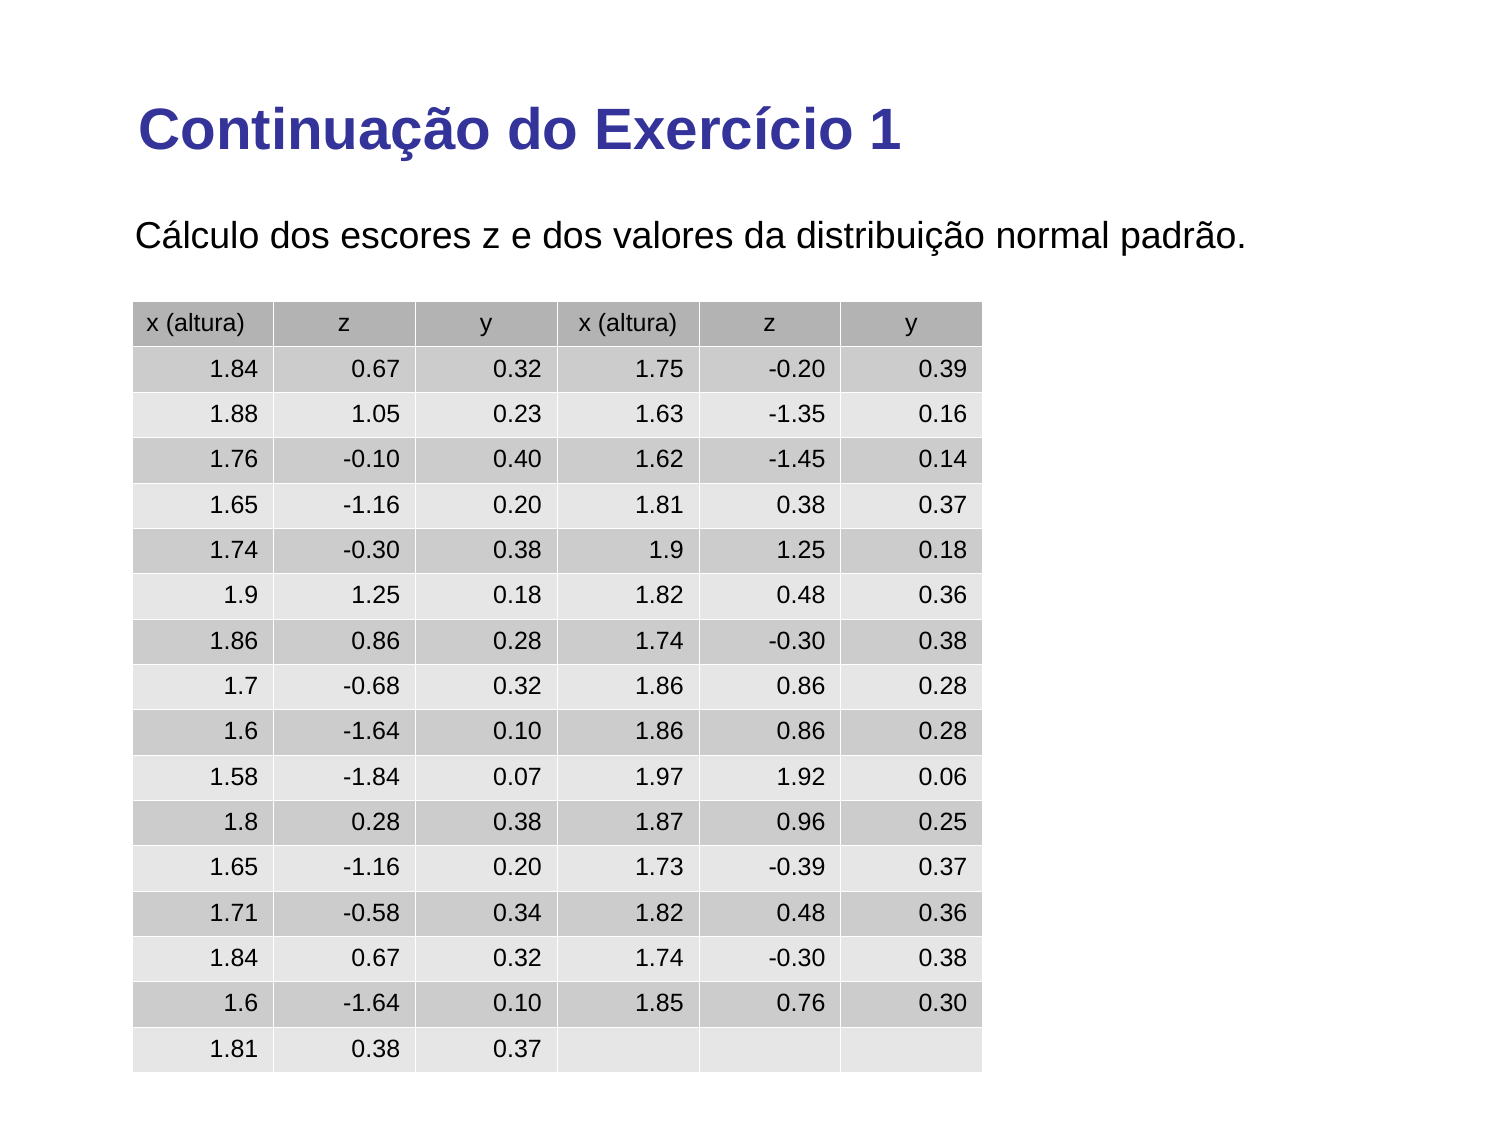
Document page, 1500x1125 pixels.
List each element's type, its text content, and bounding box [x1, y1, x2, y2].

table_cell -1.16 [274, 484, 415, 528]
table_cell 0.10 [416, 710, 557, 755]
table_cell 1.86 [558, 665, 699, 709]
table_cell 0.28 [841, 665, 982, 709]
table_cell 0.28 [841, 710, 982, 755]
table_cell 0.48 [700, 574, 840, 619]
table_cell -0.30 [700, 937, 840, 981]
table_cell 1.82 [558, 892, 699, 936]
table_cell 0.16 [841, 393, 982, 437]
table_cell 0.38 [274, 1028, 415, 1072]
table_cell 1.71 [133, 892, 273, 936]
table_cell 0.20 [416, 484, 557, 528]
table_cell 1.74 [558, 937, 699, 981]
table_cell 0.30 [841, 982, 982, 1027]
table_cell -1.45 [700, 438, 840, 483]
table_cell -1.16 [274, 846, 415, 891]
table_cell 0.28 [416, 620, 557, 664]
table_cell 0.37 [841, 846, 982, 891]
table_cell 0.36 [841, 892, 982, 936]
table_cell 1.84 [133, 347, 273, 392]
table_cell 0.20 [416, 846, 557, 891]
table_cell 0.14 [841, 438, 982, 483]
table_cell 0.37 [416, 1028, 557, 1072]
table_cell 0.18 [416, 574, 557, 619]
table_cell 0.38 [416, 529, 557, 573]
table_cell 0.32 [416, 665, 557, 709]
table_cell -1.64 [274, 982, 415, 1027]
table_cell 0.36 [841, 574, 982, 619]
table_cell 0.86 [700, 665, 840, 709]
table_cell 1.73 [558, 846, 699, 891]
table_header y [416, 302, 557, 346]
table_cell 1.75 [558, 347, 699, 392]
table_cell 0.32 [416, 937, 557, 981]
table_cell 0.18 [841, 529, 982, 573]
table_cell -1.84 [274, 756, 415, 800]
table_cell [700, 1028, 840, 1072]
text_box Cálculo dos escores z e dos valores da distribuição normal padrão. [120, 203, 1362, 286]
text_box Continuação do Exercício 1 [123, 84, 1400, 179]
table_cell 0.23 [416, 393, 557, 437]
table_cell 0.38 [841, 620, 982, 664]
table_cell -0.10 [274, 438, 415, 483]
table_cell 0.28 [274, 801, 415, 845]
table_cell 1.8 [133, 801, 273, 845]
table_header x (altura) [133, 302, 273, 346]
table_cell 0.76 [700, 982, 840, 1027]
table_cell 1.74 [558, 620, 699, 664]
table_cell 0.10 [416, 982, 557, 1027]
table_cell -0.58 [274, 892, 415, 936]
table_cell 0.25 [841, 801, 982, 845]
table_cell 1.7 [133, 665, 273, 709]
table_cell 0.67 [274, 937, 415, 981]
table_cell 1.74 [133, 529, 273, 573]
table_cell -1.35 [700, 393, 840, 437]
table_cell 1.82 [558, 574, 699, 619]
table_cell -0.39 [700, 846, 840, 891]
table_cell 1.86 [558, 710, 699, 755]
table_cell 1.85 [558, 982, 699, 1027]
table_cell 1.88 [133, 393, 273, 437]
table_header z [700, 302, 840, 346]
table_cell 0.38 [416, 801, 557, 845]
table_cell 0.32 [416, 347, 557, 392]
table_cell 0.38 [700, 484, 840, 528]
table_cell 1.84 [133, 937, 273, 981]
table_cell 0.07 [416, 756, 557, 800]
table_cell 0.06 [841, 756, 982, 800]
table_cell [558, 1028, 699, 1072]
table_cell 0.37 [841, 484, 982, 528]
table_cell 0.40 [416, 438, 557, 483]
table_cell 1.86 [133, 620, 273, 664]
table_cell 1.05 [274, 393, 415, 437]
table_cell 1.58 [133, 756, 273, 800]
table_cell 1.25 [700, 529, 840, 573]
table_header z [274, 302, 415, 346]
table_cell 1.6 [133, 710, 273, 755]
table_cell 0.86 [700, 710, 840, 755]
table_cell 1.76 [133, 438, 273, 483]
table_header y [841, 302, 982, 346]
table_cell 0.38 [841, 937, 982, 981]
table_cell 1.63 [558, 393, 699, 437]
table_cell 1.62 [558, 438, 699, 483]
table_cell 1.9 [558, 529, 699, 573]
table_cell -0.20 [700, 347, 840, 392]
table_cell 1.97 [558, 756, 699, 800]
table_cell 1.81 [133, 1028, 273, 1072]
table_cell 0.48 [700, 892, 840, 936]
table_cell 1.81 [558, 484, 699, 528]
table_cell 0.34 [416, 892, 557, 936]
table_header x (altura) [558, 302, 699, 346]
table_cell 1.25 [274, 574, 415, 619]
table_cell 1.65 [133, 484, 273, 528]
table_cell 1.9 [133, 574, 273, 619]
table_cell 0.39 [841, 347, 982, 392]
table_cell 0.67 [274, 347, 415, 392]
table_cell [841, 1028, 982, 1072]
table_cell 0.86 [274, 620, 415, 664]
table_cell 1.87 [558, 801, 699, 845]
table_cell -0.30 [274, 529, 415, 573]
table_cell 1.65 [133, 846, 273, 891]
table_cell 0.96 [700, 801, 840, 845]
table_cell -0.30 [700, 620, 840, 664]
table_cell 1.92 [700, 756, 840, 800]
table_cell 1.6 [133, 982, 273, 1027]
table_cell -1.64 [274, 710, 415, 755]
table_cell -0.68 [274, 665, 415, 709]
